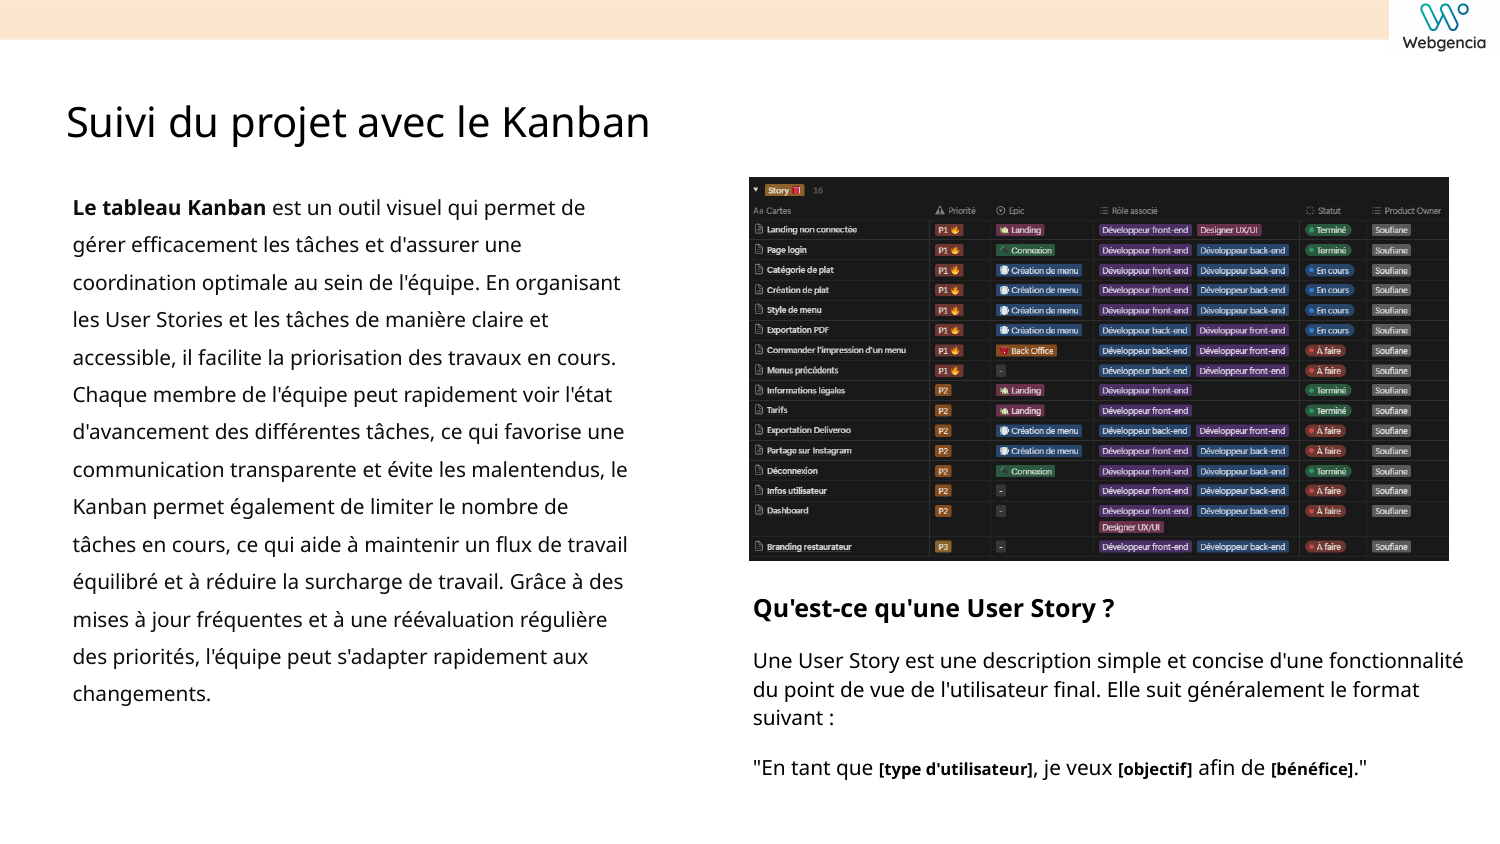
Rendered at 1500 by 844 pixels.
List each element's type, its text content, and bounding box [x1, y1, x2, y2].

text_box [0, 0, 1389, 40]
text_box Qu'est-ce qu'une User Story ? Une User Story est une description simple et concise d'une fonctionnalité du point de vue de l'utilisateur final. Elle suit généralement le format suivant : "En tant que [type d'utilisateur], je veux [objectif] afin de [bénéfice]." [738, 583, 1500, 844]
picture [749, 177, 1449, 562]
picture [1389, 0, 1500, 56]
text_box Le tableau Kanban est un outil visuel qui permet de gérer efficacement les tâches et d'assurer une coordination optimale au sein de l'équipe. En organisant les User Stories et les tâches de manière claire et accessible, il facilite la priorisation des travaux en cours. Chaque membre de l'équipe peut rapidement voir l'état d'avancement des différentes tâches, ce qui favorise une communication transparente et évite les malentendus, le Kanban permet également de limiter le nombre de tâches en cours, ce qui aide à maintenir un flux de travail équilibré et à réduire la surcharge de travail. Grâce à des mises à jour fréquentes et à une réévaluation régulière des priorités, l'équipe peut s'adapter rapidement aux changements. [0, 166, 650, 722]
title Suivi du projet avec le Kanban [51, 72, 1449, 167]
